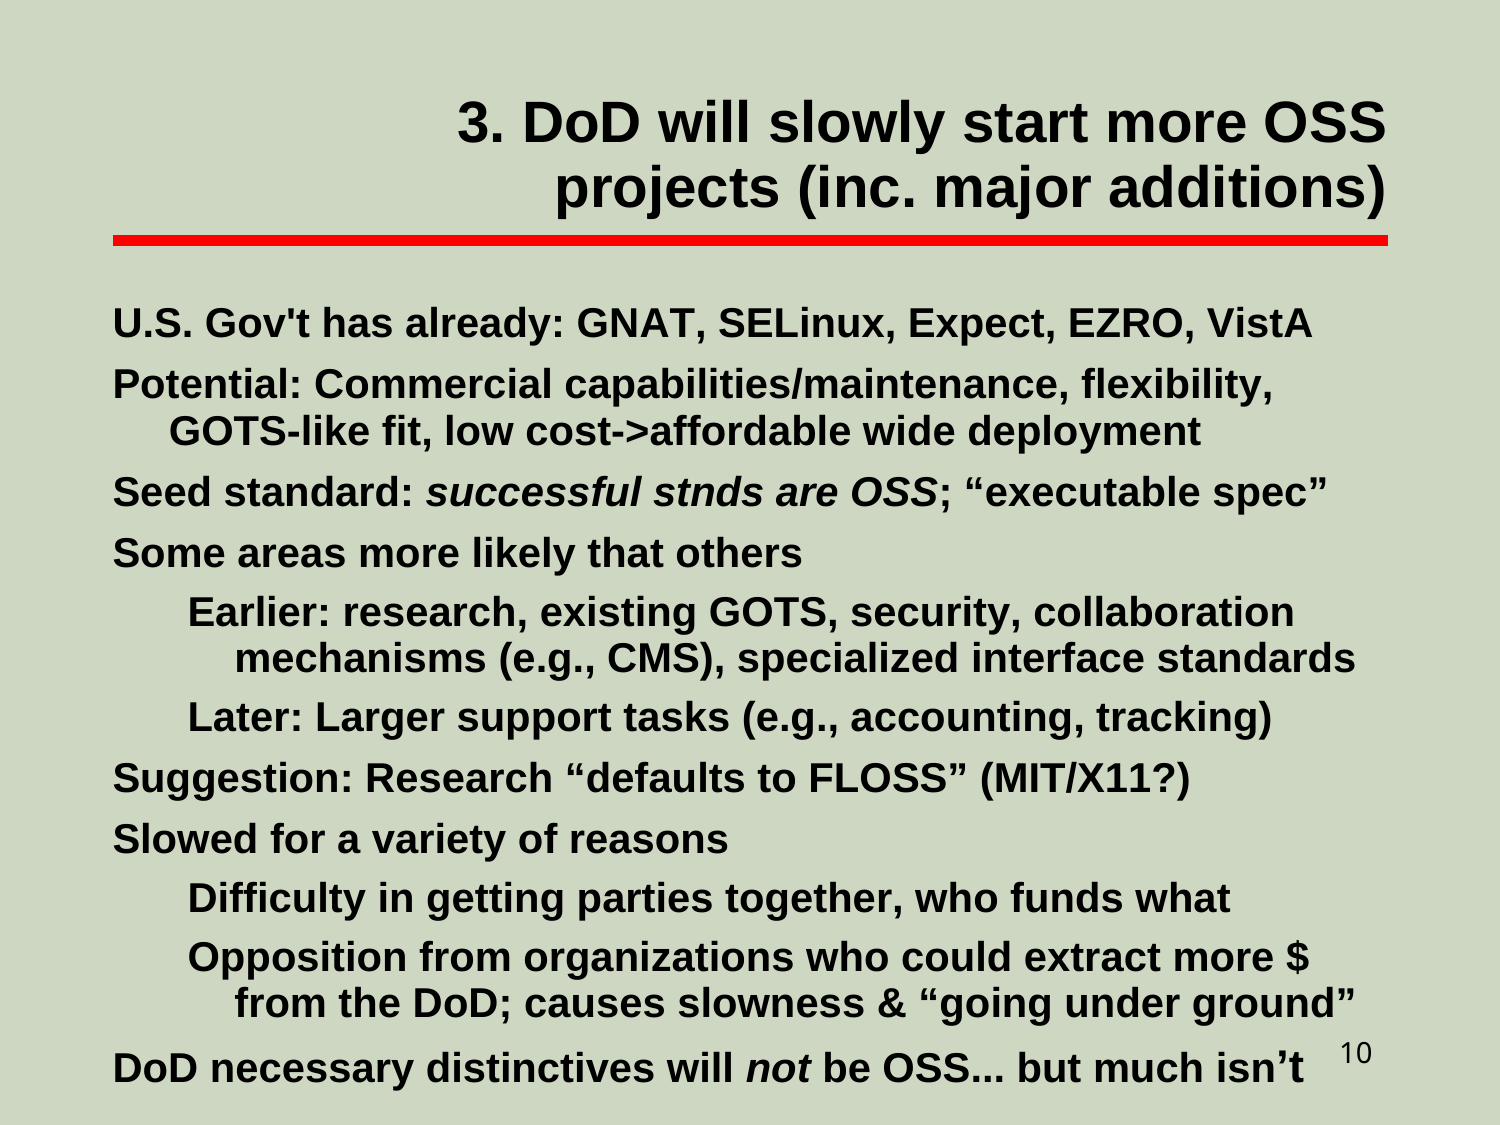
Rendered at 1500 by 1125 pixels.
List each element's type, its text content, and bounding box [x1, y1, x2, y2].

list U.S. Gov't has already: GNAT, SELinux, Expect, EZRO, VistA Potential: Commercial capabilities/maintenance, flexibility, GOTS-like fit, low cost->affordable wide deployment Seed standard: successful stnds are OSS; “executable spec” Some areas more likely that others Earlier: research, existing GOTS, security, collaboration mechanisms (e.g., CMS), specialized interface standards Later: Larger support tasks (e.g., accounting, tracking) Suggestion: Research “defaults to FLOSS” (MIT/X11?) Slowed for a variety of reasons Difficulty in getting parties together, who funds what Opposition from organizations who could extract more $ from the DoD; causes slowness & “going under ground” DoD necessary distinctives will not be OSS... but much isn’t [112, 299, 1388, 1107]
title 3. DoD will slowly start more OSS projects (inc. major additions) [337, 88, 1388, 222]
